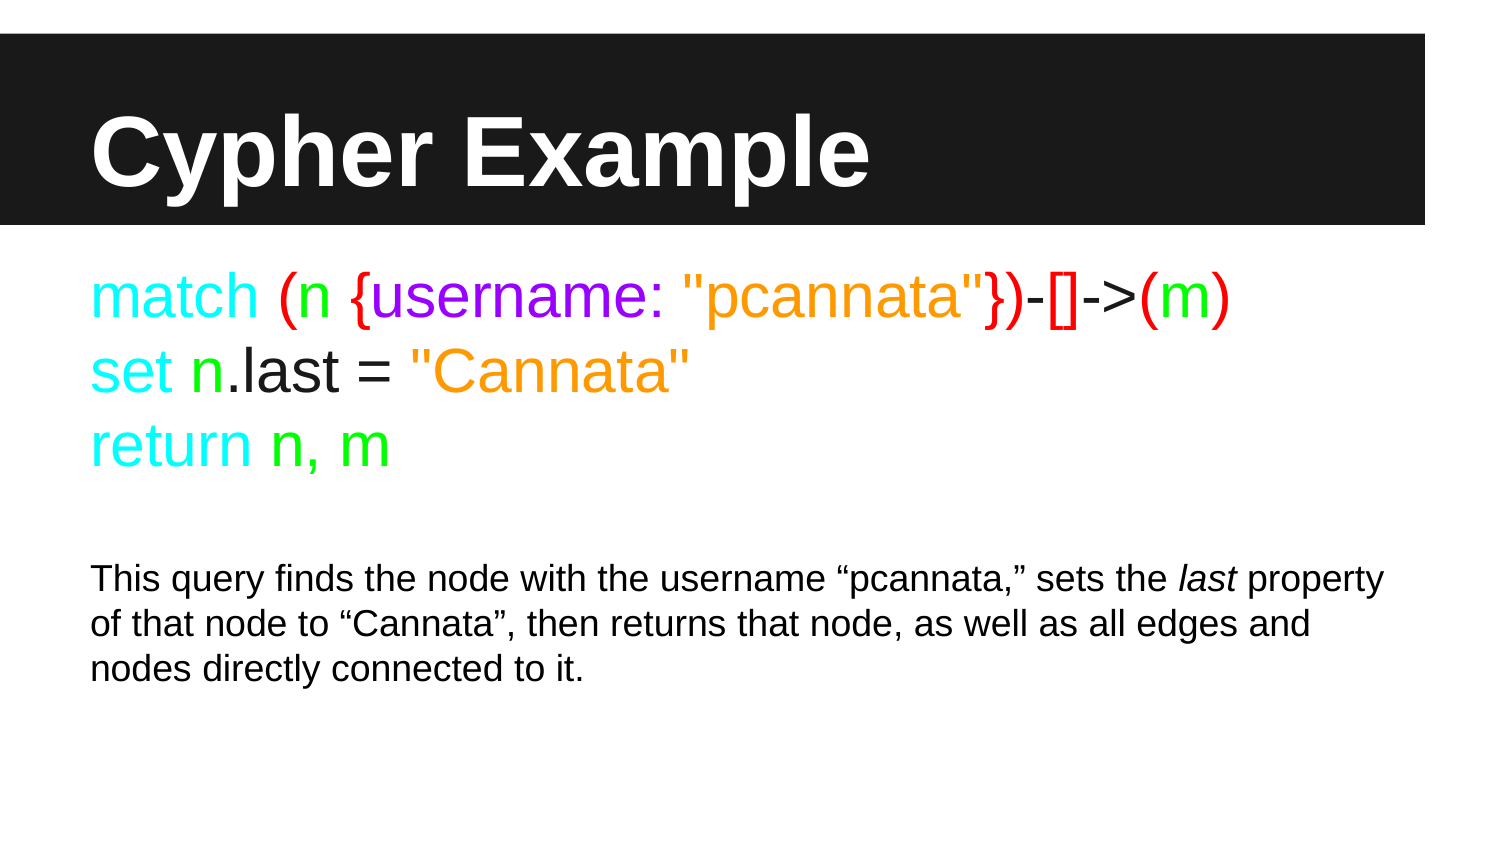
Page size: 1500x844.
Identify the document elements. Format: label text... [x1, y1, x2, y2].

title Cypher Example [75, 33, 1425, 221]
list match (n {username: "pcannata"})-[]->(m) set n.last = "Cannata" return n, m This query finds the node with the username “pcannata,” sets the last property of that node to “Cannata”, then returns that node, as well as all edges and nodes directly connected to it. [75, 239, 1425, 808]
